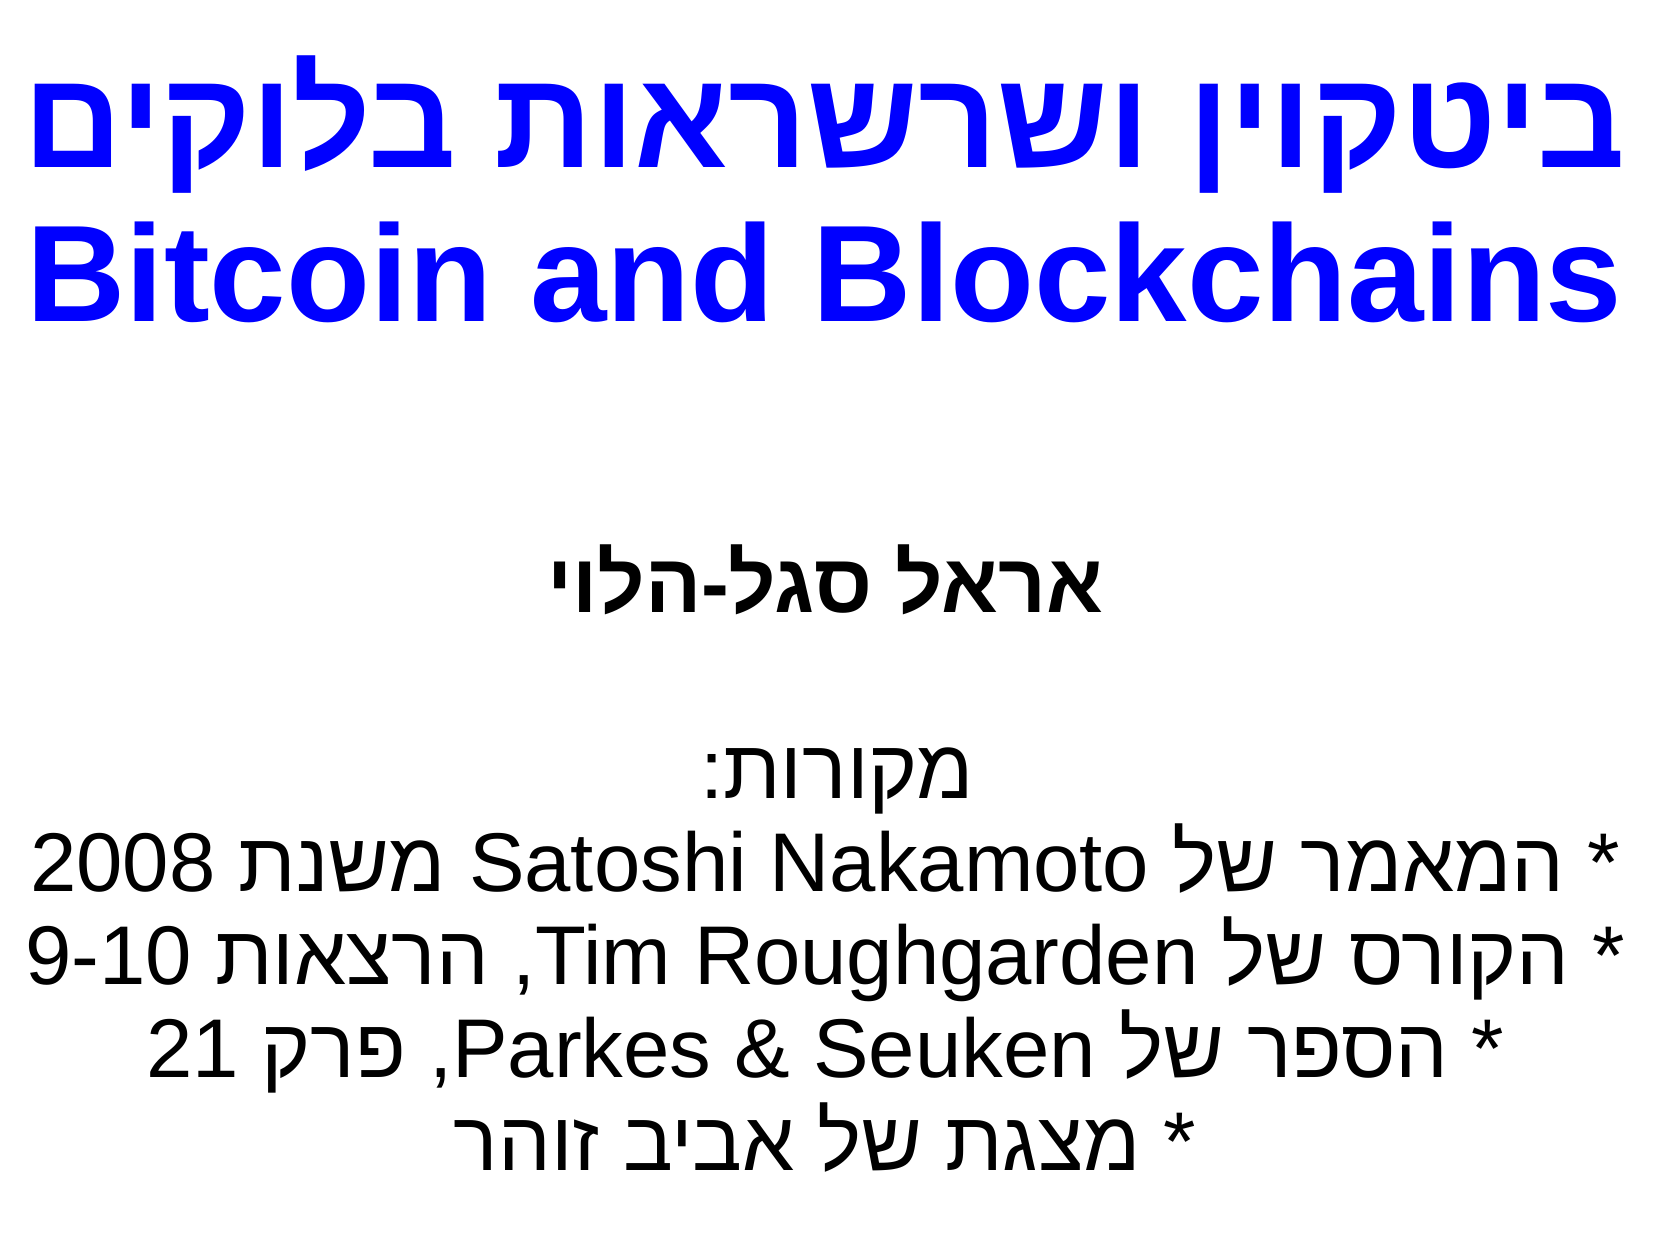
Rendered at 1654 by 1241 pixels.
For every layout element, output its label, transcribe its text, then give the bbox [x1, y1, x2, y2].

title ביטקוין ושרשראות בלוקים Bitcoin and Blockchains אראל סגל-הלוי מקורות: * המאמר של Satoshi Nakamoto משנת 2008 * הקורס של ‎Tim Roughgarden, הרצאות 9-10 * הספר של Parkes & Seuken, פרק 21 * מצגת של אביב זוהר [0, 0, 1654, 1241]
